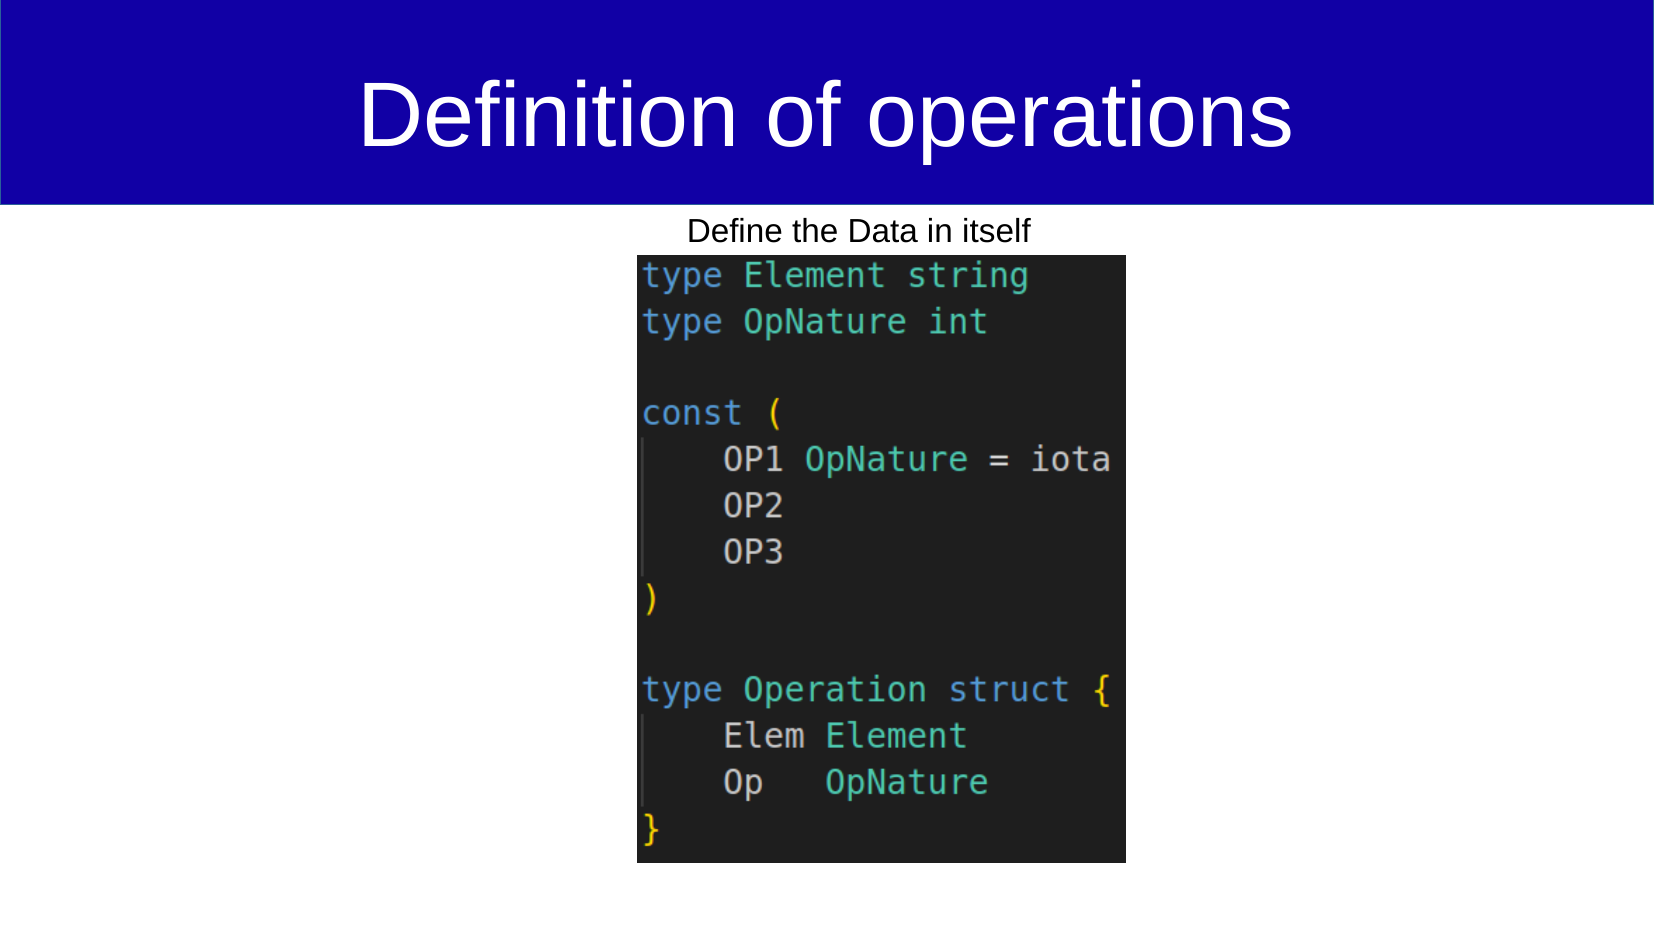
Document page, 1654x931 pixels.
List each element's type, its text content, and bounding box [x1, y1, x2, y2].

text_box Define the Data in itself [686, 212, 1051, 256]
text_box [0, 0, 1654, 205]
title Definition of operations [82, 37, 1571, 193]
picture [637, 255, 1126, 863]
